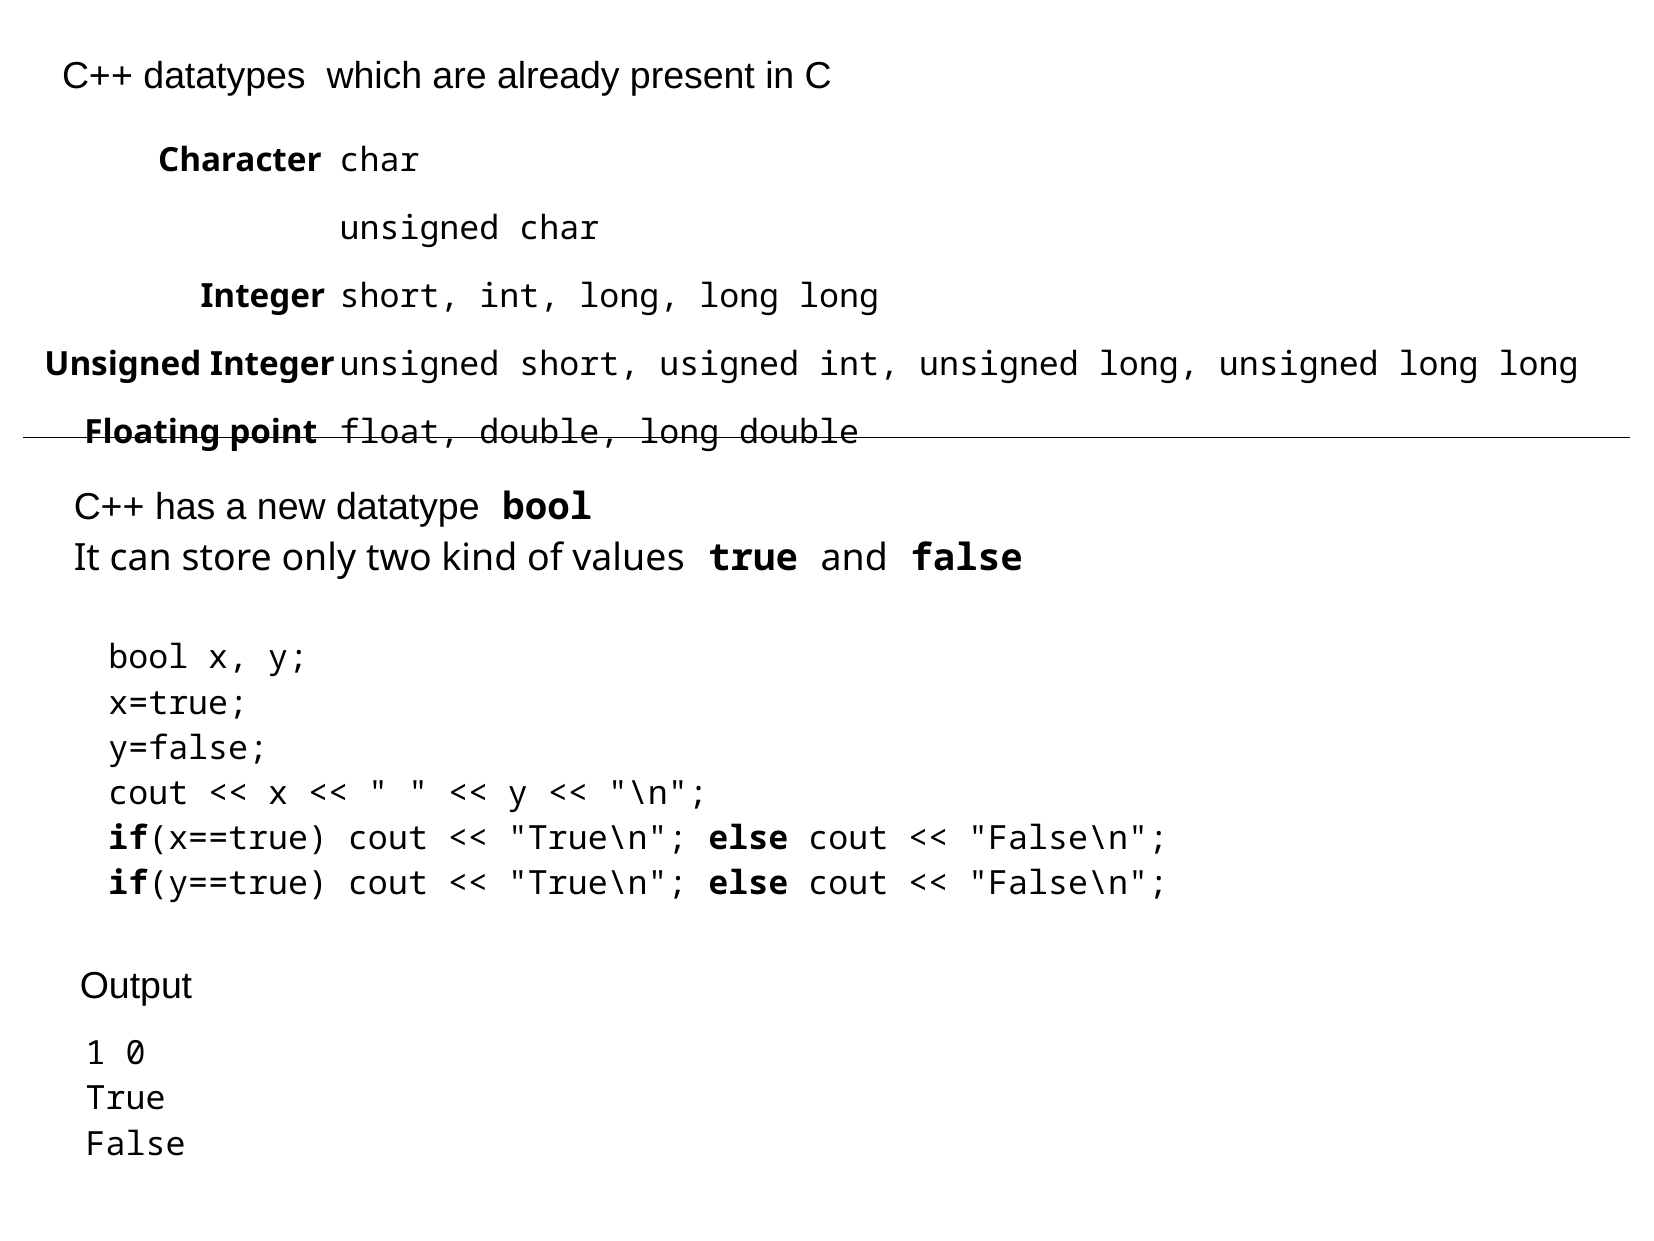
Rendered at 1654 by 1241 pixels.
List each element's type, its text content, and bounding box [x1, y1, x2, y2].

text_box Character char unsigned char Integer short, int, long, long long Unsigned Integer unsigned short, usigned int, unsigned long, unsigned long long Floating point float, double, long double [29, 106, 1595, 400]
text_box 1 0 True False [70, 1021, 201, 1153]
text_box C++ datatypes which are already present in C [47, 47, 847, 105]
text_box Output [64, 956, 208, 1014]
text_box C++ has a new datatype bool It can store only two kind of values true and false [59, 472, 978, 579]
text_box bool x, y; x=true; y=false; cout << x << " " << y << "\n"; if(x==true) cout << "True\n"; else cout << "False\n"; if(y==true) cout << "True\n"; else cout << "False\n"; [93, 625, 1184, 876]
